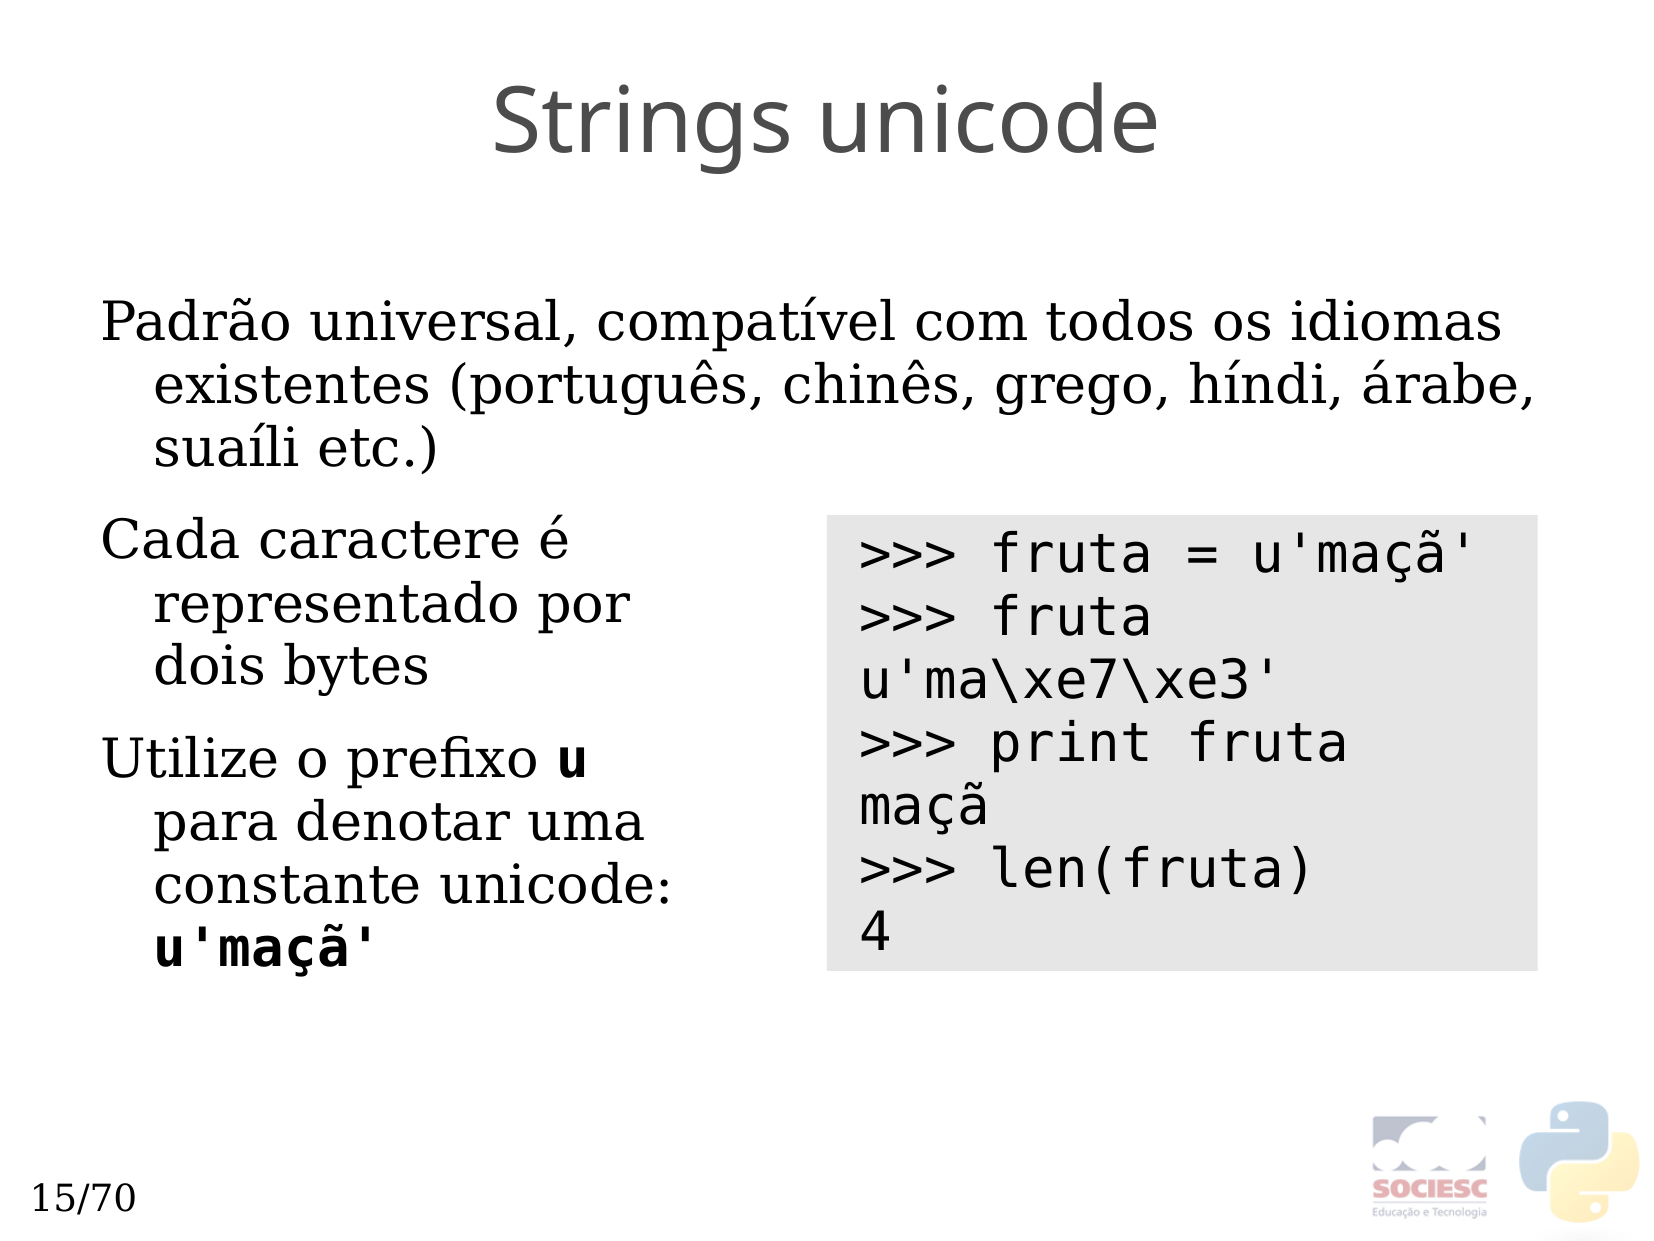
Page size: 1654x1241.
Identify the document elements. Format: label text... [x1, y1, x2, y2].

list Padrão universal, compatível com todos os idiomas existentes (português, chinês, grego, híndi, árabe, suaíli etc.) Cada caractere é representado por dois bytes Utilize o prefixo u para denotar uma constante unicode: u'maçã' [82, 290, 1571, 1109]
picture [1340, 1084, 1654, 1241]
text_box >>> fruta = u'maçã' >>> fruta u'ma\xe7\xe3' >>> print fruta maçã >>> len(fruta) 4 [826, 515, 1538, 971]
title Strings unicode [82, 13, 1571, 222]
